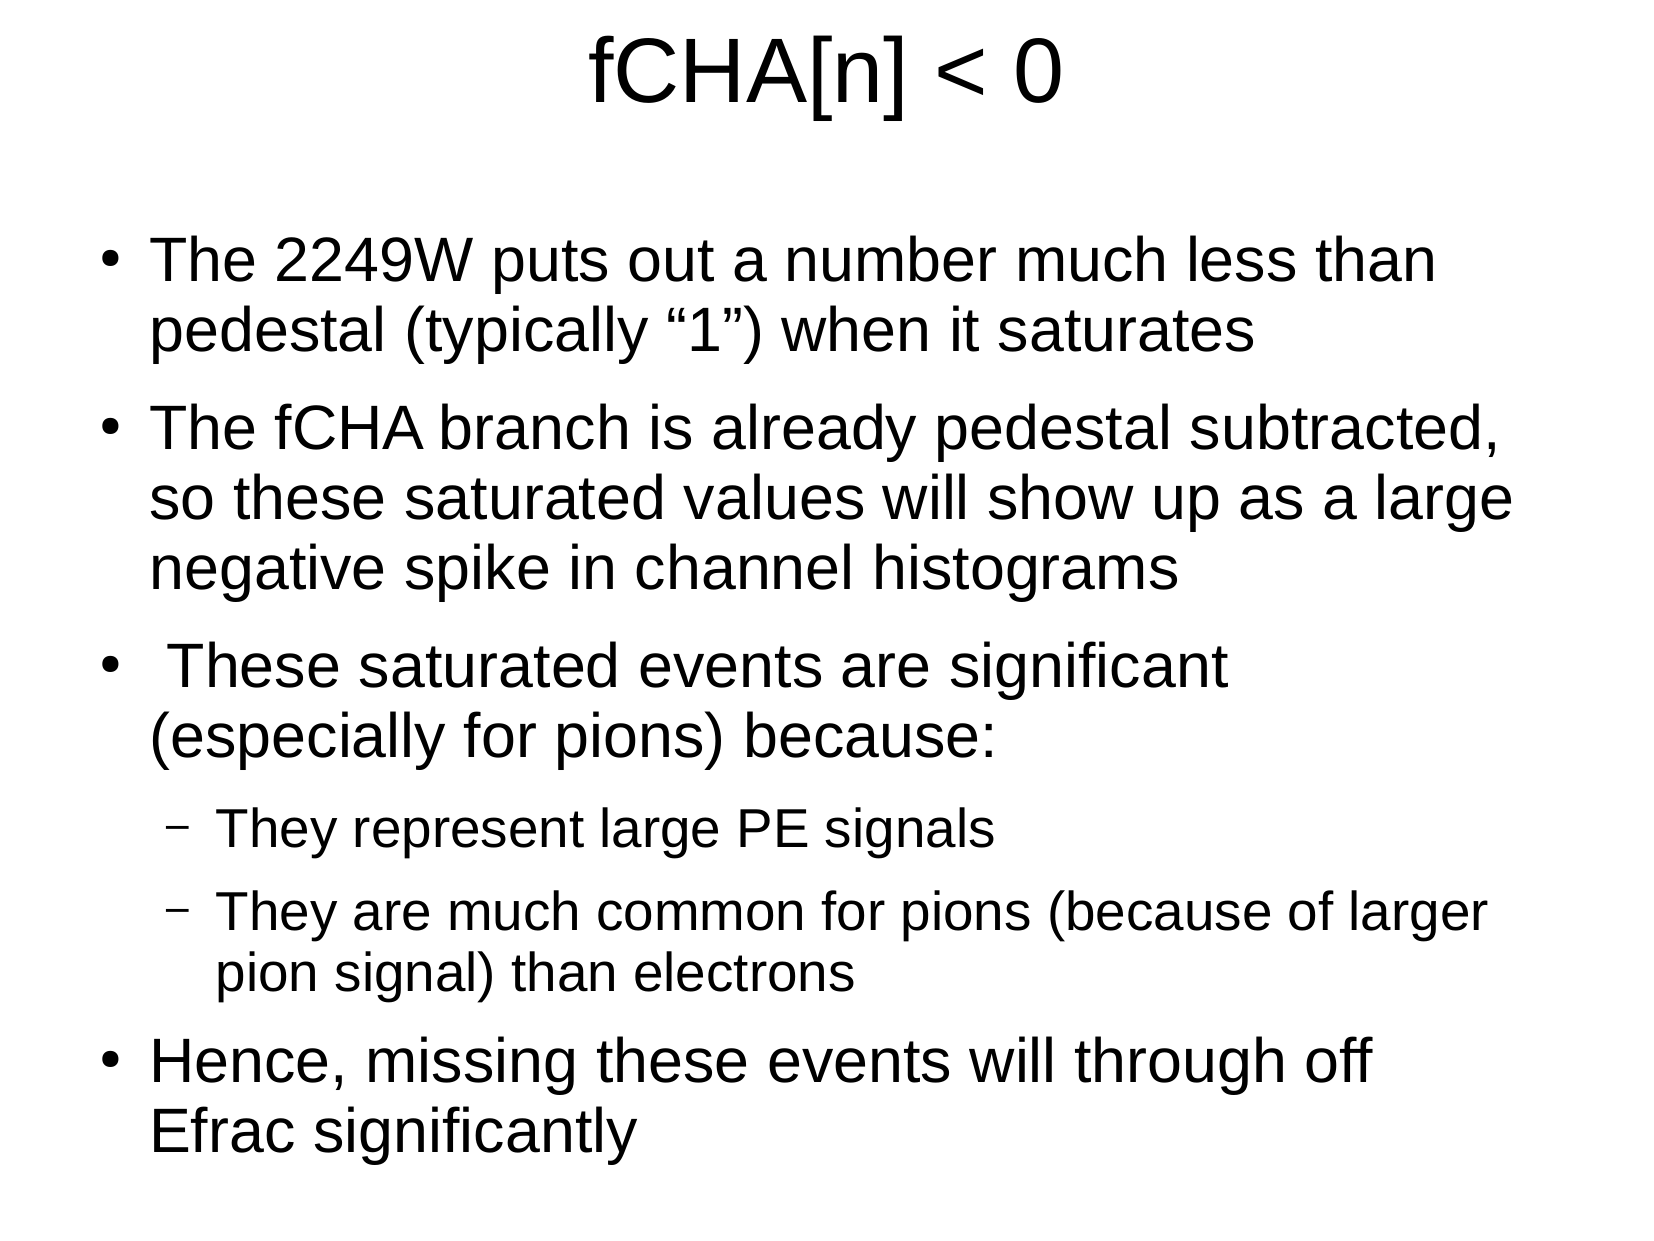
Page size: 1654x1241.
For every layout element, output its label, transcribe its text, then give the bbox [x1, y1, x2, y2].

list The 2249W puts out a number much less than pedestal (typically “1”) when it saturates The fCHA branch is already pedestal subtracted, so these saturated values will show up as a large negative spike in channel histograms These saturated events are significant (especially for pions) because: They represent large PE signals They are much common for pions (because of larger pion signal) than electrons Hence, missing these events will through off Efrac significantly [82, 225, 1538, 1186]
title fCHA[n] < 0 [82, 0, 1571, 174]
